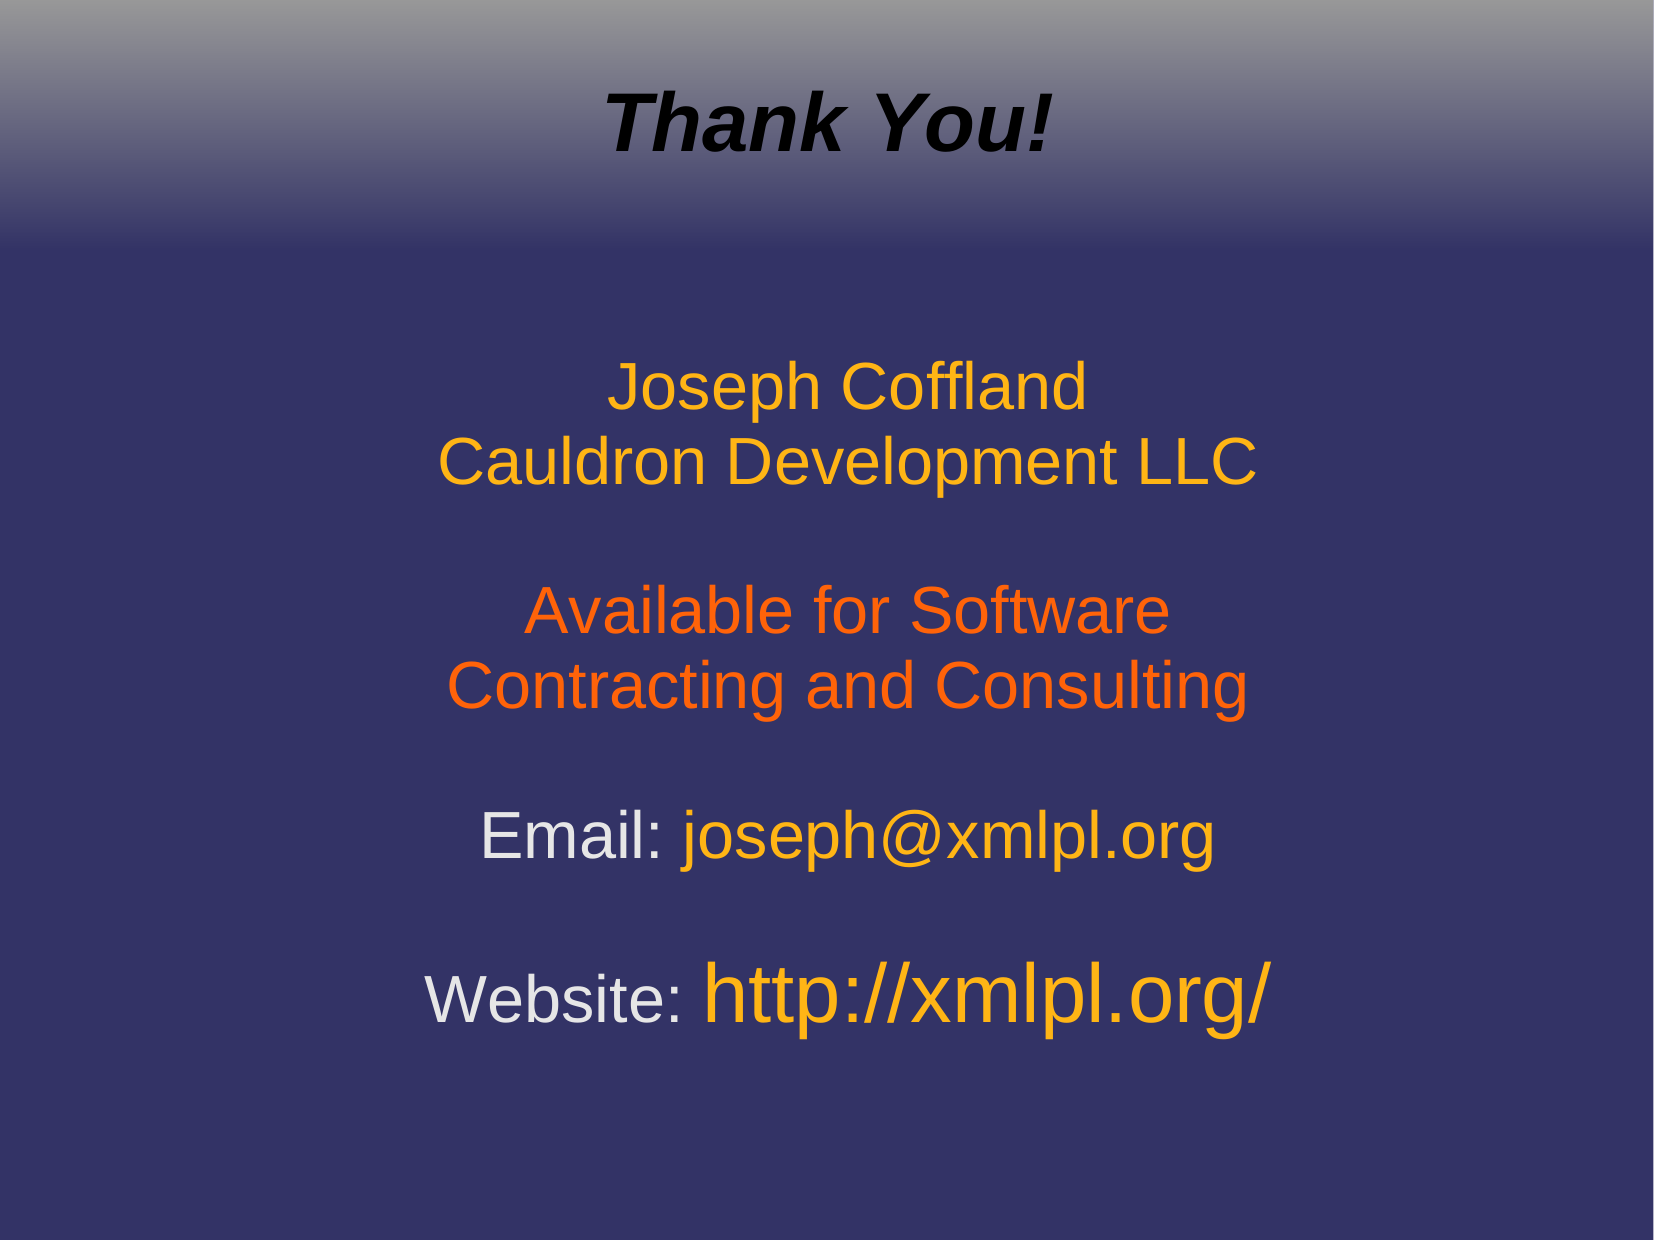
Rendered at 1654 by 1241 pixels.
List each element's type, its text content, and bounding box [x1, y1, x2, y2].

title Thank You! [121, 19, 1534, 227]
list Joseph Coffland Cauldron Development LLC Available for Software Contracting and Consulting Email: joseph@xmlpl.org Website: http://xmlpl.org/ [147, 349, 1538, 1117]
